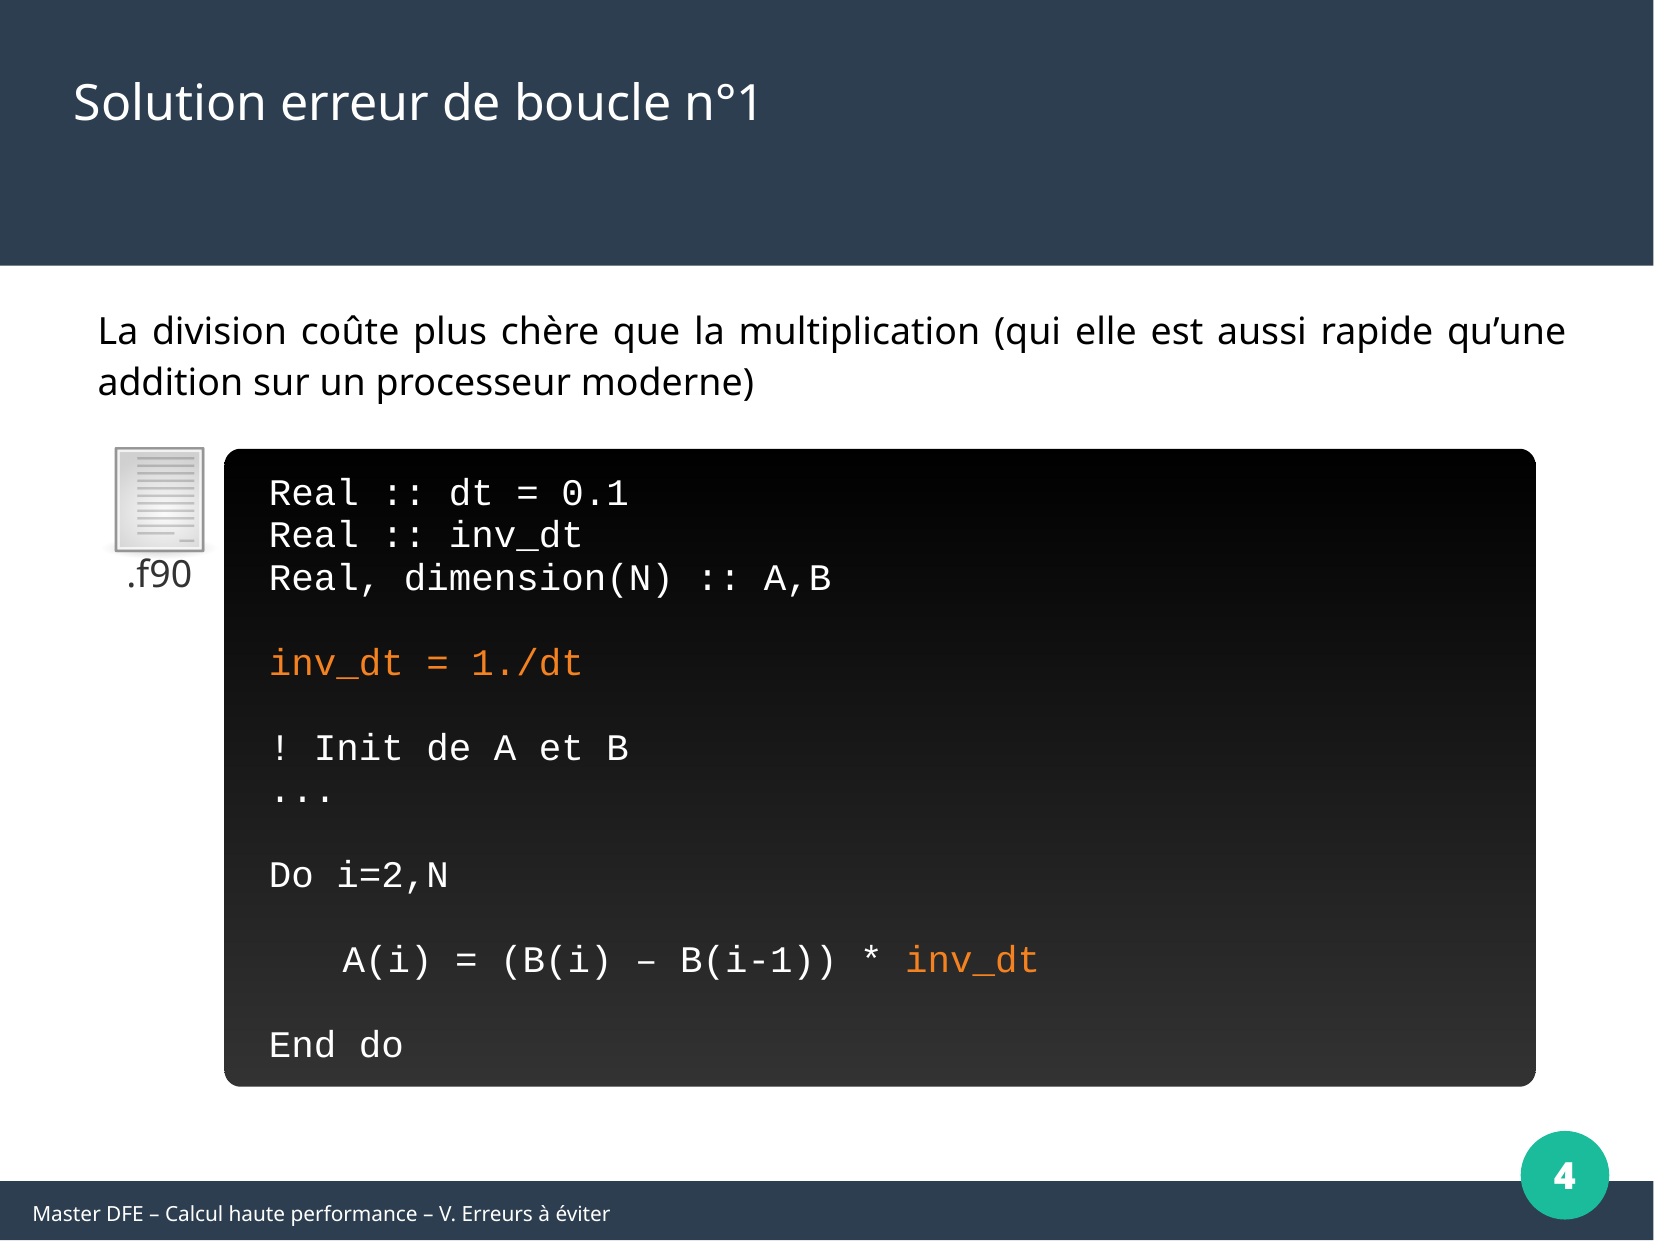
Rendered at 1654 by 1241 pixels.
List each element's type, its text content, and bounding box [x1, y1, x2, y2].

text_box [224, 448, 1536, 1087]
text_box Solution erreur de boucle n°1 [59, 59, 1619, 209]
text_box Master DFE – Calcul haute performance – V. Erreurs à éviter [17, 1191, 1436, 1235]
picture [100, 442, 219, 539]
text_box Real :: dt = 0.1 Real :: inv_dt Real, dimension(N) :: A,B inv_dt = 1./dt ! Init de A et B ... Do i=2,N A(i) = (B(i) – B(i-1)) * inv_dt End do [253, 466, 1524, 1077]
text_box La division coûte plus chère que la multiplication (qui elle est aussi rapide qu’une addition sur un processeur moderne) [82, 297, 1583, 414]
text_box .f90 [82, 539, 237, 606]
